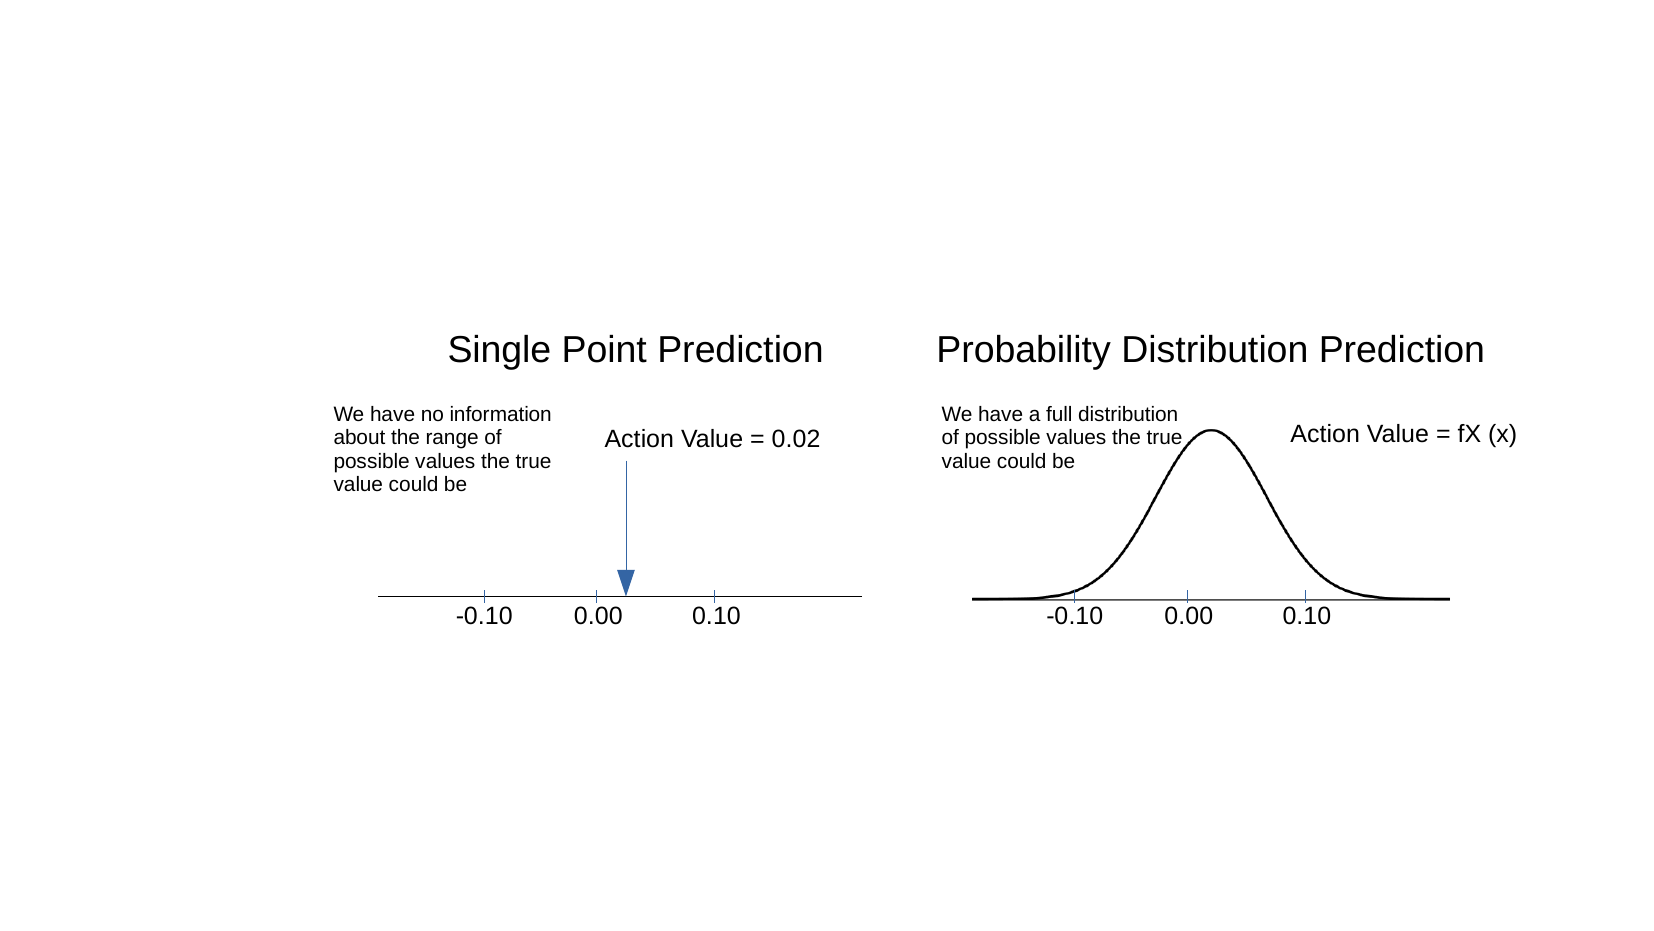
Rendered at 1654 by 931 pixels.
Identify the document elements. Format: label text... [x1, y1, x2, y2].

text_box We have a full distribution of possible values the true value could be [926, 395, 1199, 481]
text_box 0.00 [559, 594, 638, 638]
text_box -0.10 [441, 594, 528, 638]
text_box 0.10 [677, 594, 756, 638]
text_box 0.10 [1267, 594, 1347, 638]
text_box Single Point Prediction [432, 321, 839, 378]
text_box Probability Distribution Prediction [921, 321, 1501, 378]
text_box We have no information about the range of possible values the true value could be [318, 395, 591, 504]
text_box Action Value = 0.02 [591, 417, 836, 461]
text_box -0.10 [1031, 594, 1119, 638]
text_box Action Value = fX (x) [1275, 401, 1548, 543]
text_box 0.00 [1149, 594, 1229, 638]
picture [909, 389, 1509, 630]
